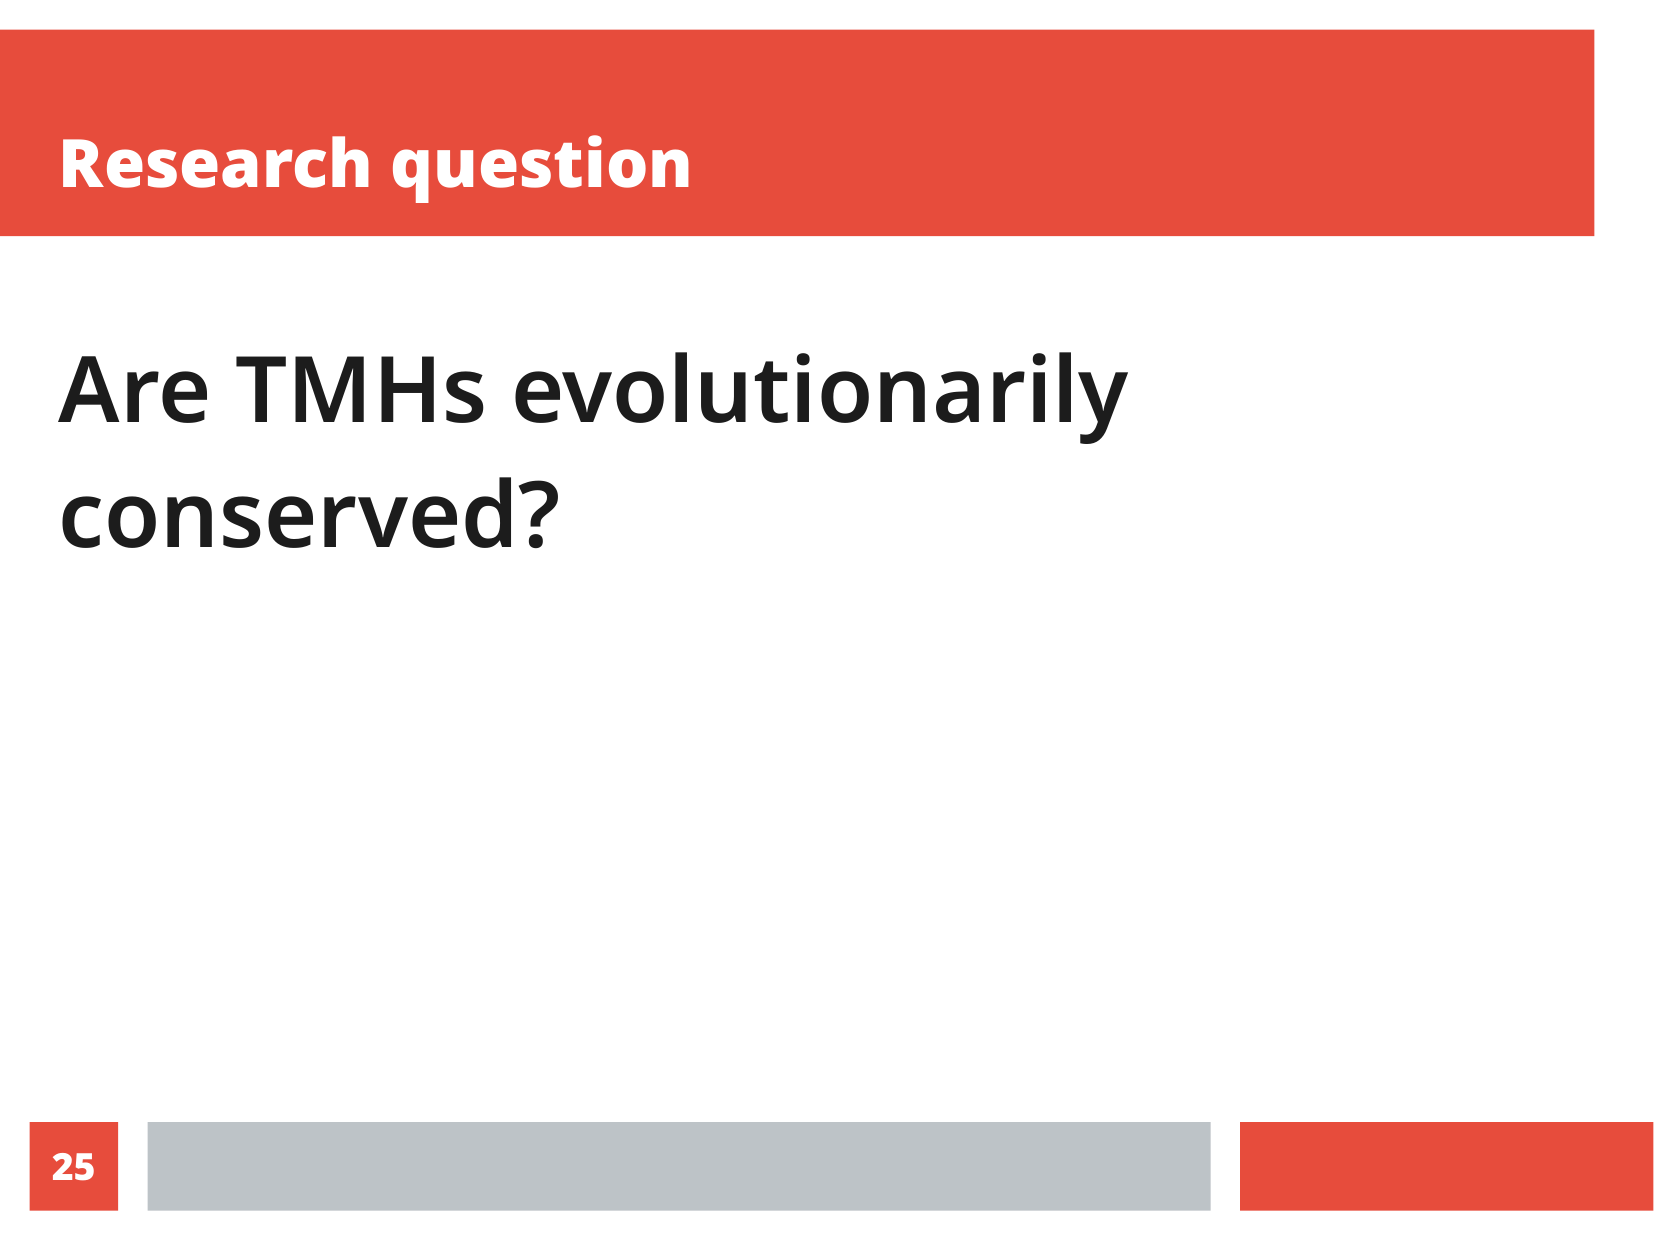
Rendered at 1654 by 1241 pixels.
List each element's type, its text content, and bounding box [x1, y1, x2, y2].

title Research question [59, 59, 1595, 207]
list Are TMHs evolutionarily conserved? [59, 324, 1565, 1093]
